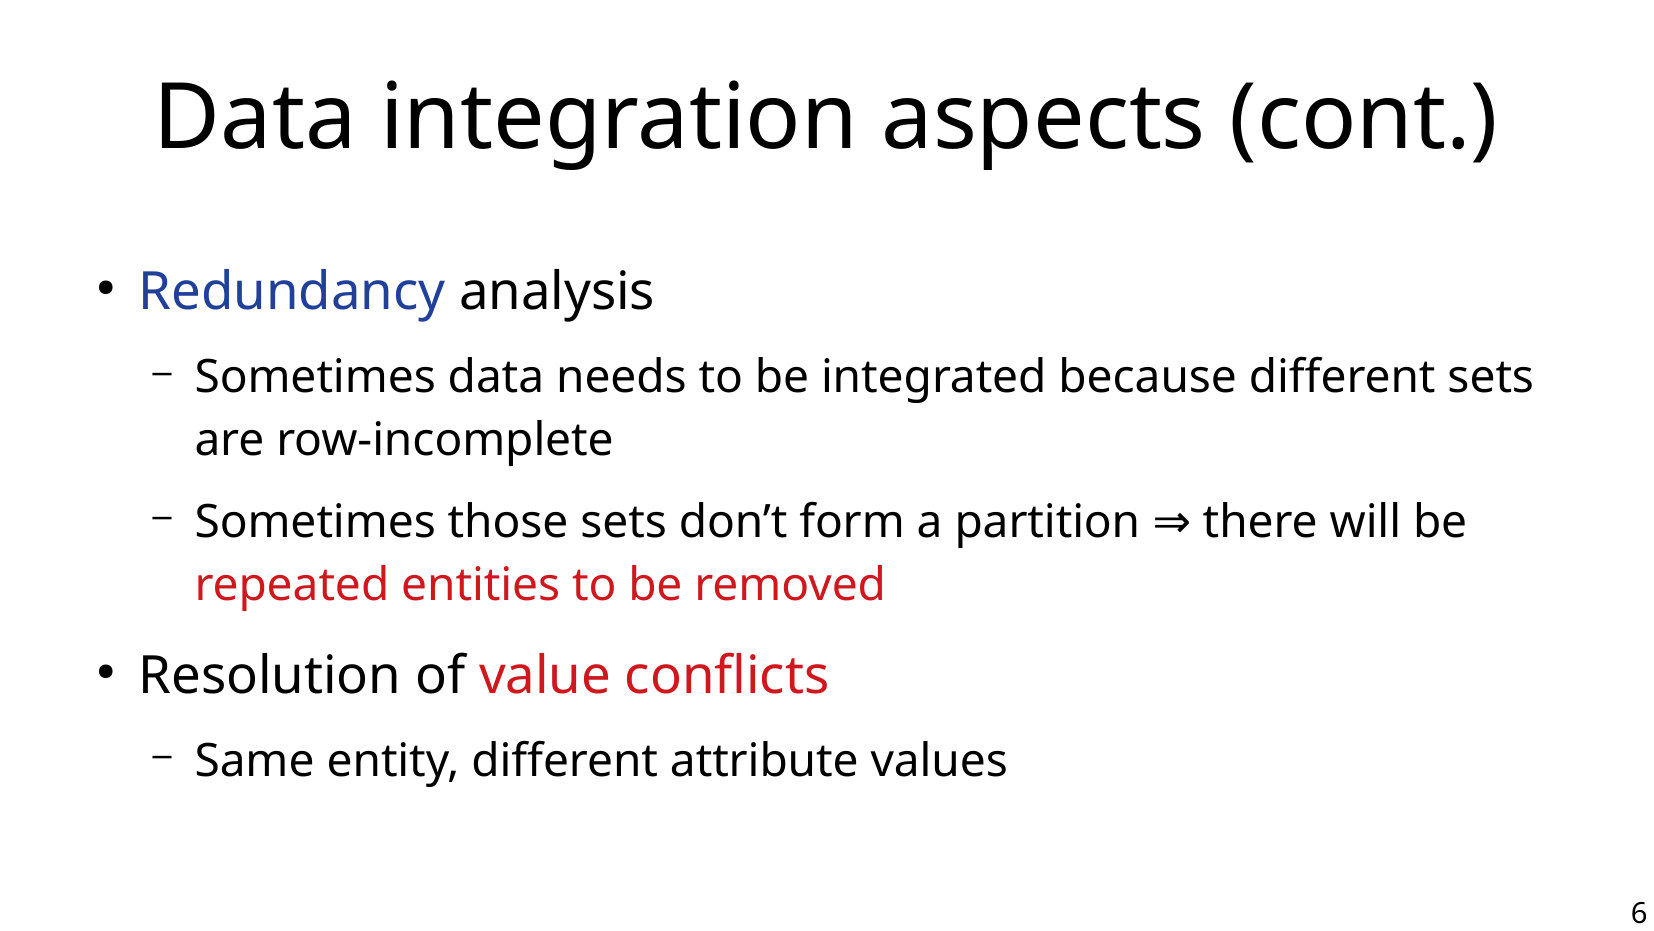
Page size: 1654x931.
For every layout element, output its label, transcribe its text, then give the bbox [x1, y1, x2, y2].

list Redundancy analysis Sometimes data needs to be integrated because different sets are row-incomplete Sometimes those sets don’t form a partition ⇒ there will be repeated entities to be removed Resolution of value conflicts Same entity, different attribute values [82, 253, 1571, 793]
title Data integration aspects (cont.) [82, 1, 1571, 226]
